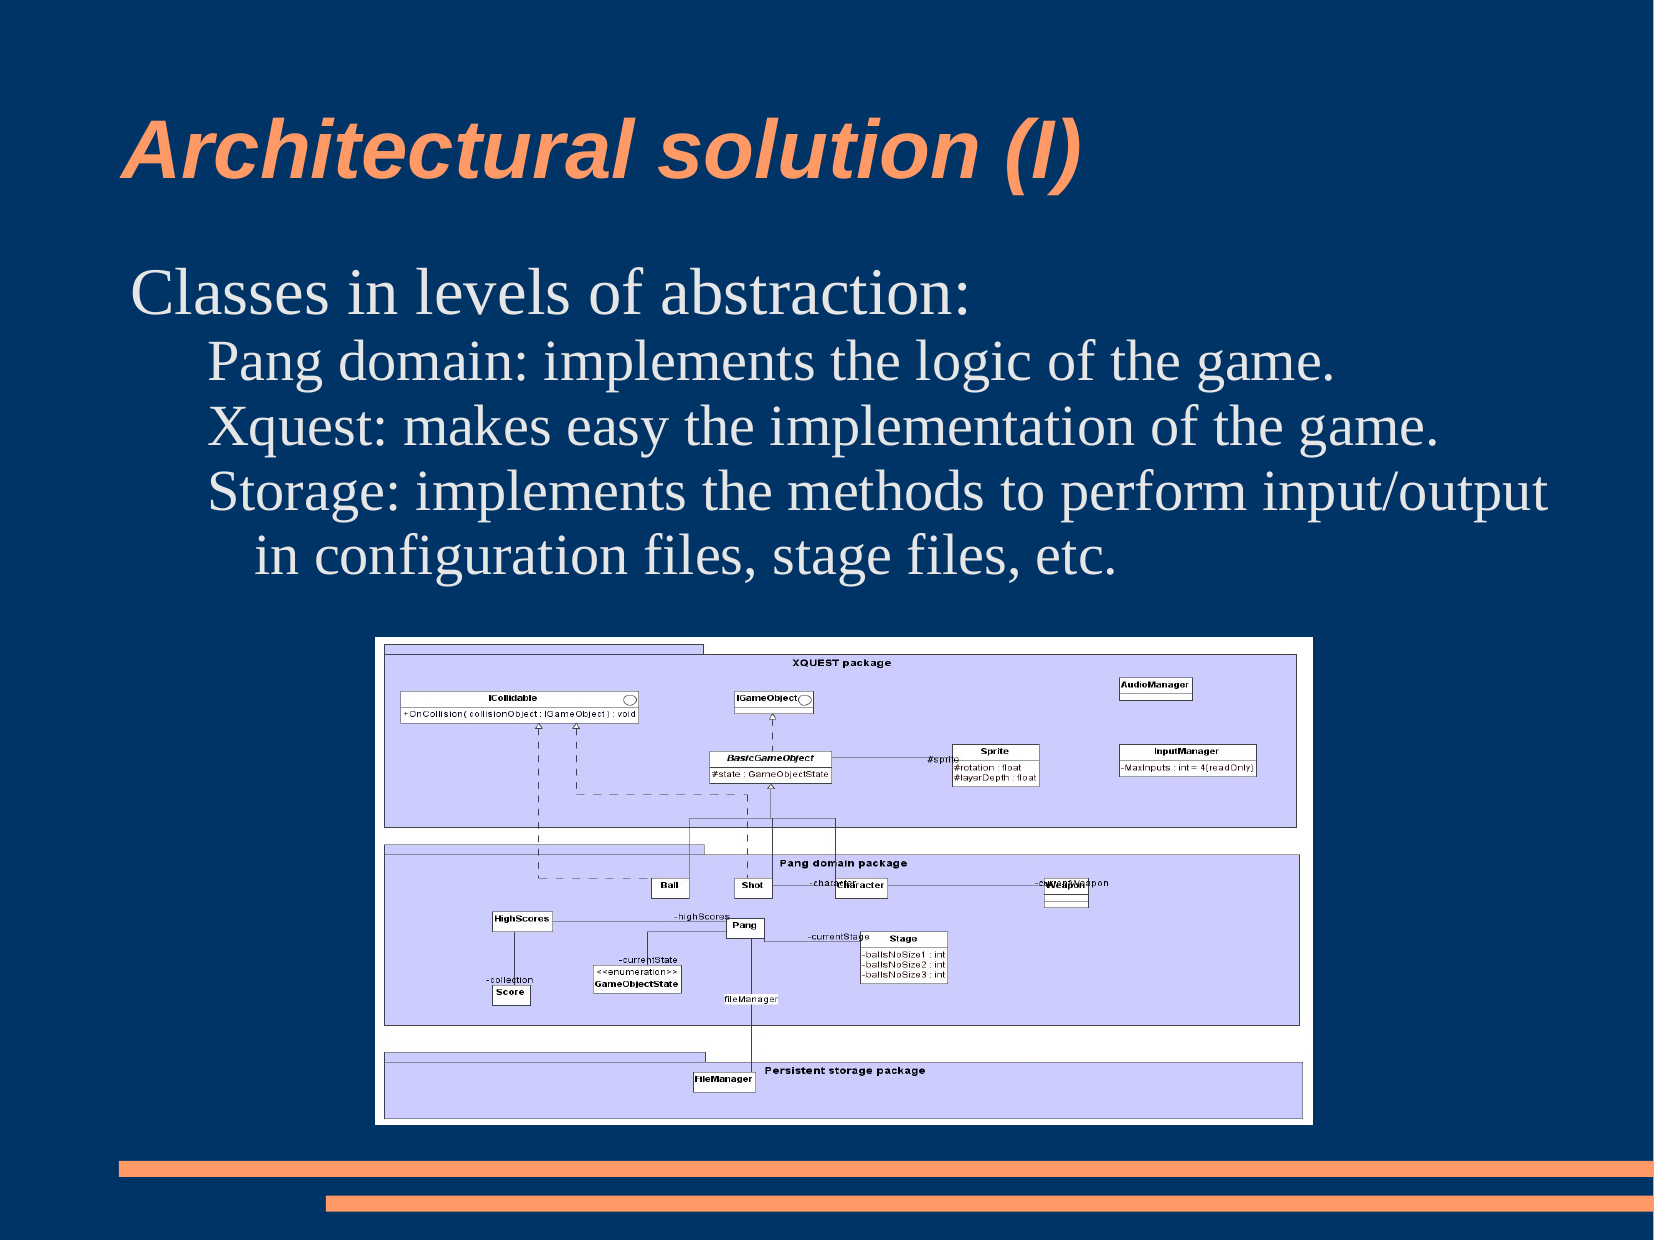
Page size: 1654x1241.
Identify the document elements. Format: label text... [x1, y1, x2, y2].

picture [375, 637, 1313, 1126]
title Architectural solution (I) [121, 53, 1534, 247]
list Classes in levels of abstraction: Pang domain: implements the logic of the game. Xquest: makes easy the implementation of the game. Storage: implements the methods to perform input/output in configuration files, stage files, etc. [112, 254, 1552, 788]
